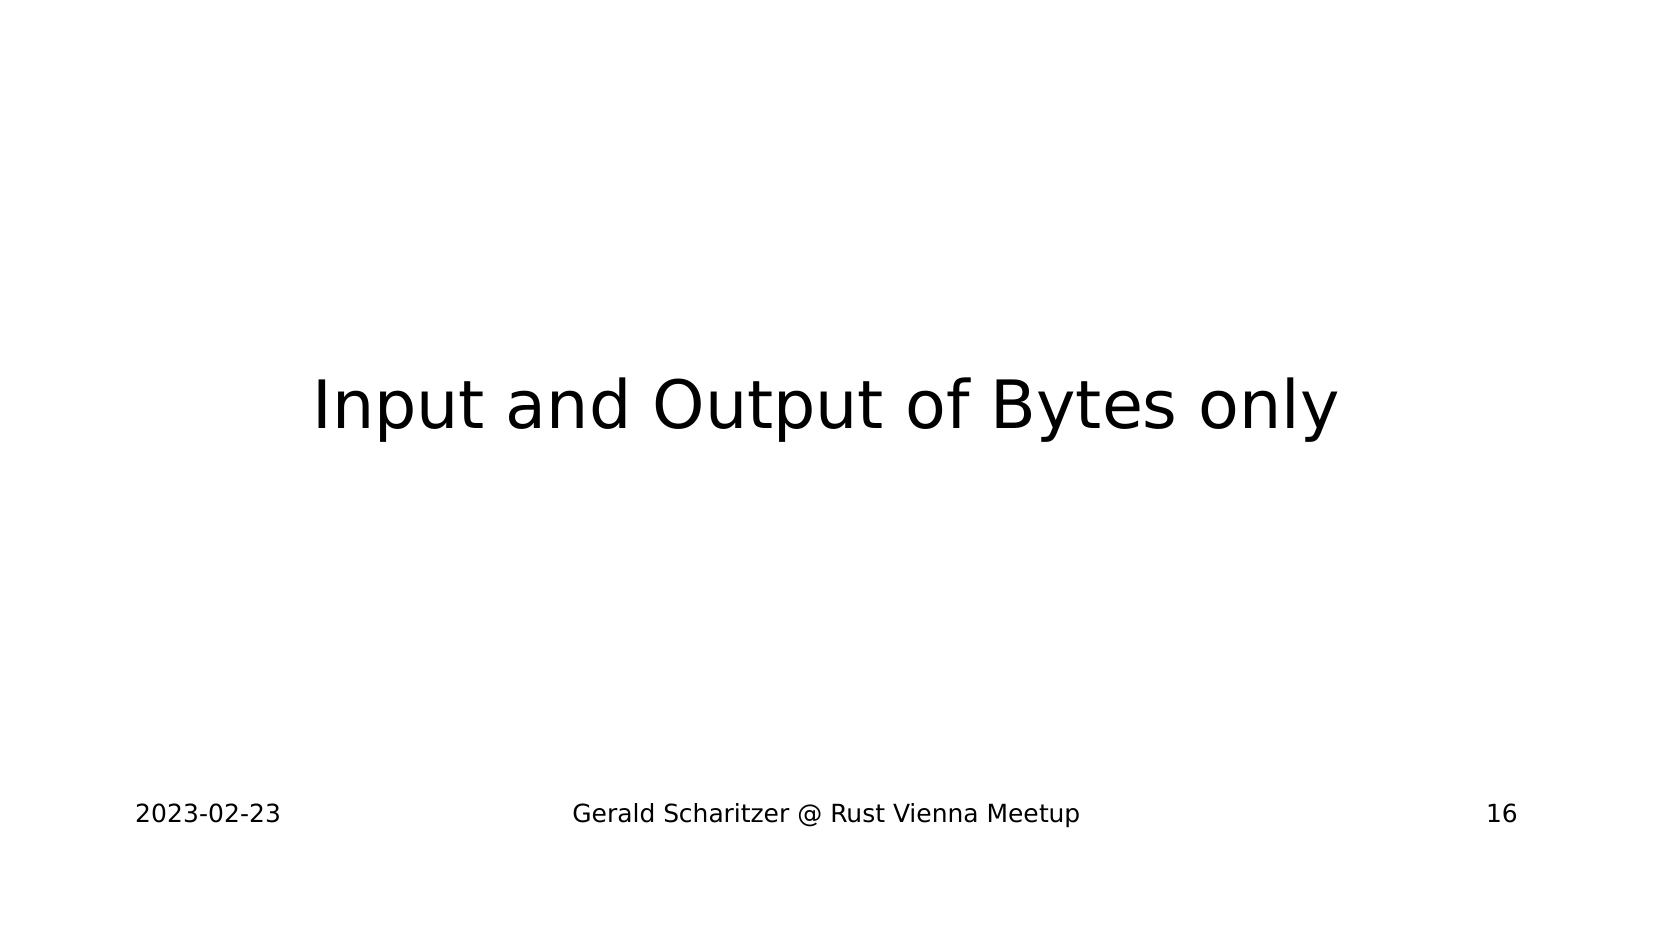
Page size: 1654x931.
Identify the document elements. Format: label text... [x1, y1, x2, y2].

subtitle Input and Output of Bytes only [135, 90, 1519, 721]
